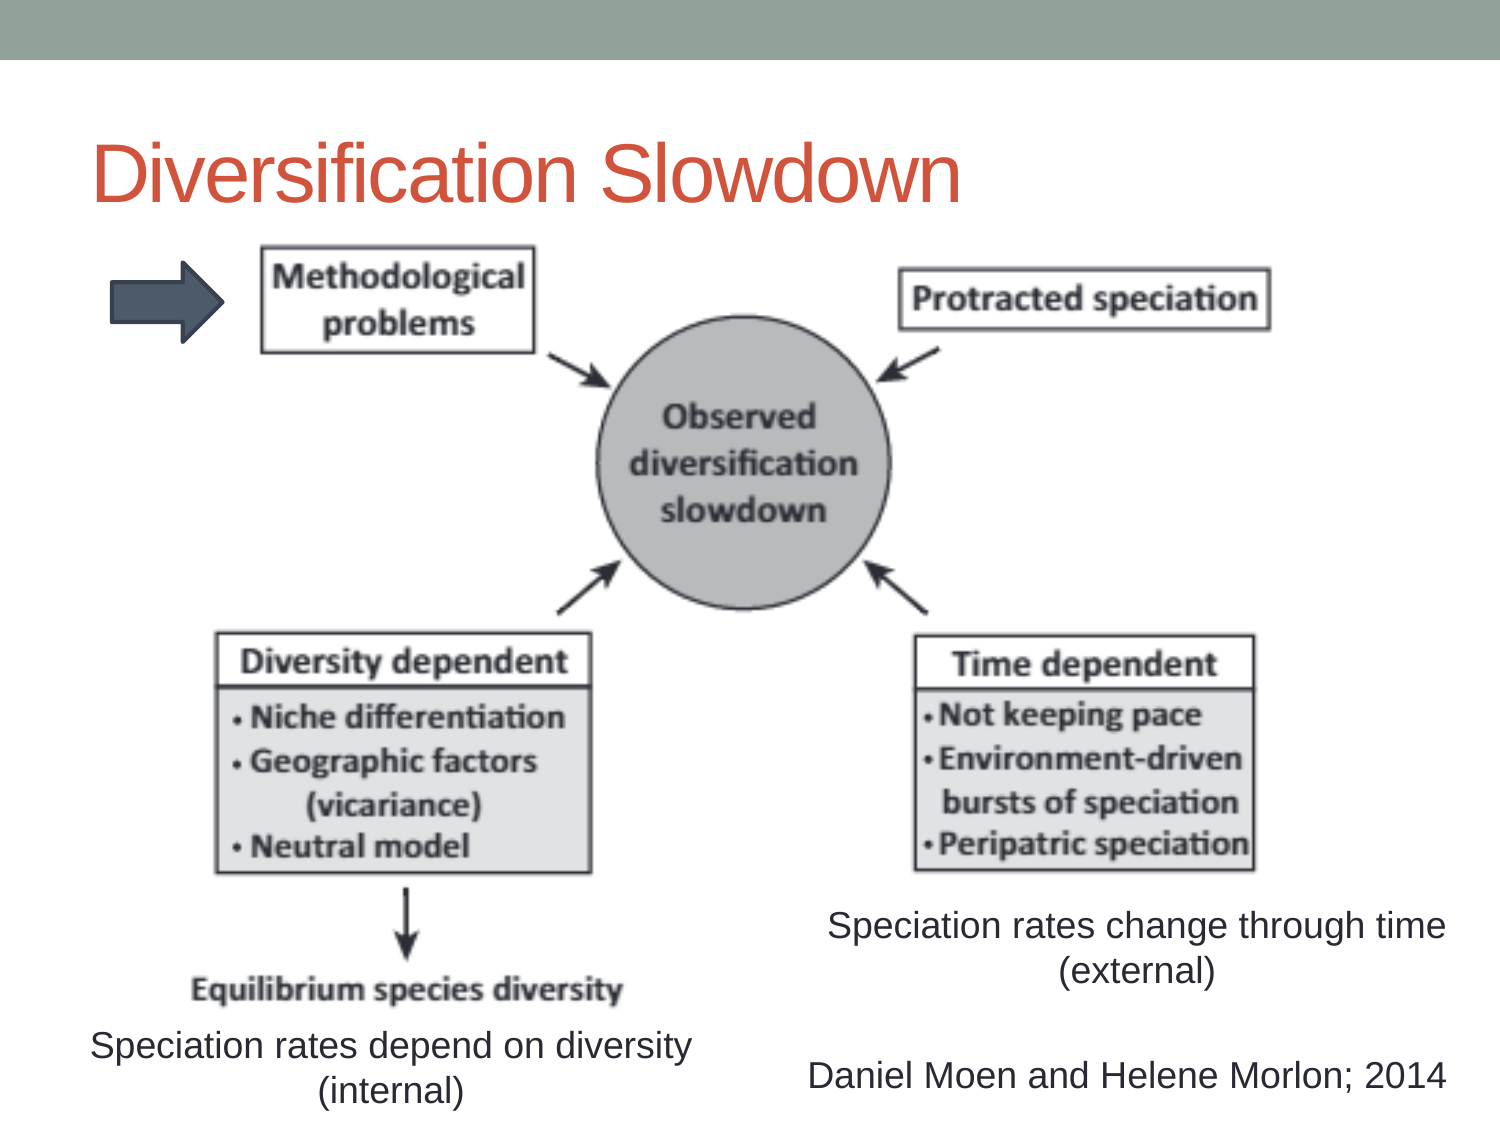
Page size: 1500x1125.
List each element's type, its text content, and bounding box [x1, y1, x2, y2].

text_box Speciation rates change through time (external) [723, 894, 1476, 999]
picture [187, 237, 1275, 1026]
text_box [111, 262, 223, 342]
title Diversification Slowdown [75, 87, 1425, 250]
text_box Speciation rates depend on diversity (internal) [0, 1013, 720, 1119]
text_box Daniel Moen and Helene Morlon; 2014 [720, 1043, 1463, 1104]
